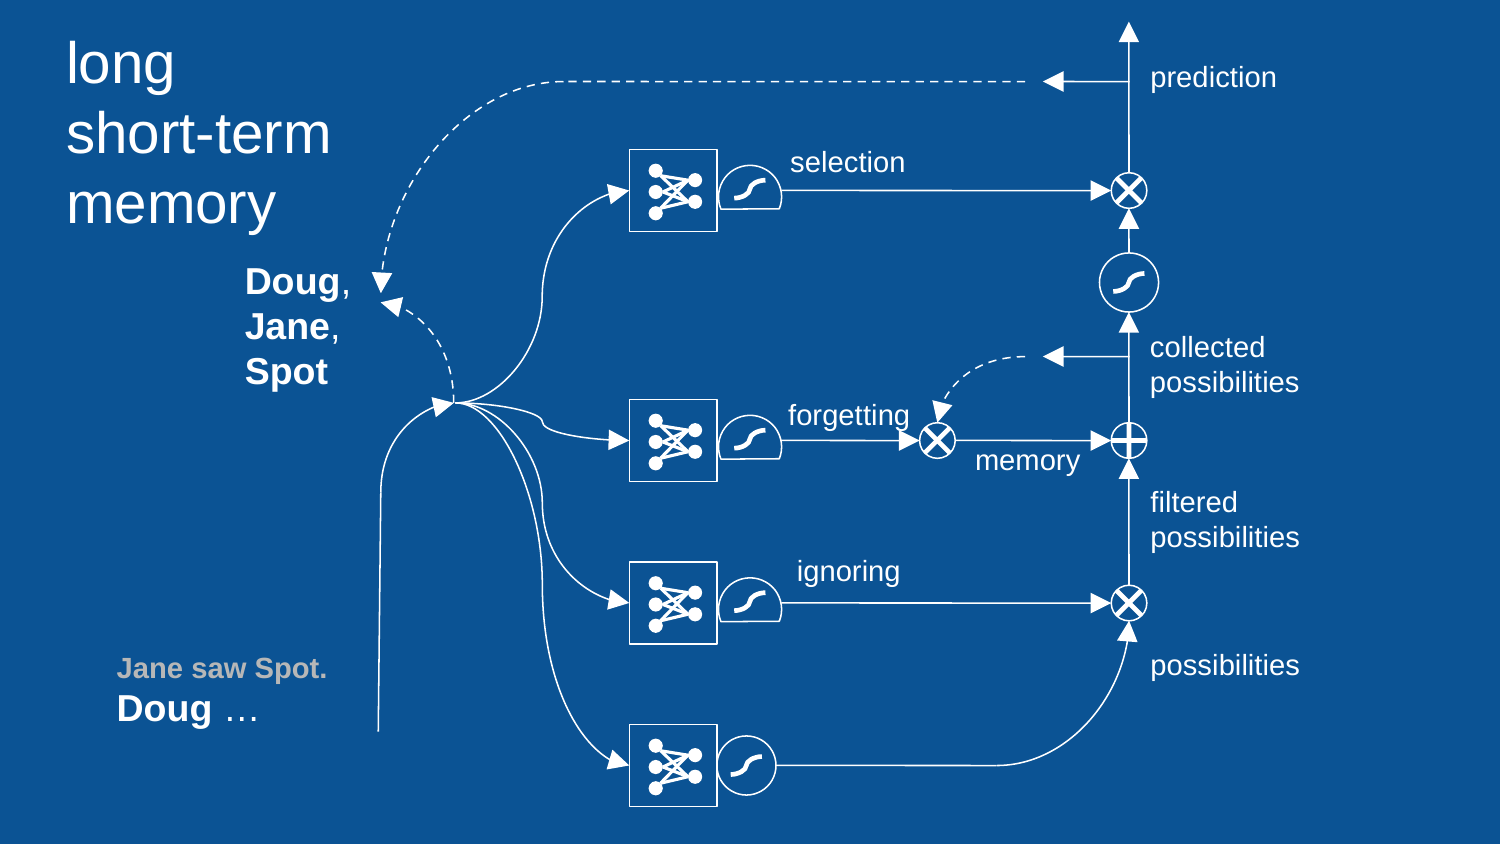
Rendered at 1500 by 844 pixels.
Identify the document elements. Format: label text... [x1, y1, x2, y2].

text_box [648, 781, 663, 796]
text_box [688, 444, 703, 459]
text_box [688, 585, 703, 600]
text_box [688, 194, 703, 209]
text_box [648, 434, 663, 450]
text_box [648, 576, 663, 591]
text_box [648, 413, 663, 428]
text_box memory [959, 426, 1099, 493]
text_box prediction [1135, 43, 1305, 110]
text_box [688, 423, 703, 438]
text_box selection [775, 128, 925, 195]
text_box [648, 597, 663, 612]
text_box filtered possibilities [1135, 468, 1316, 535]
text_box collected possibilities [1134, 313, 1316, 380]
text_box [648, 163, 663, 178]
text_box forgetting [773, 380, 930, 447]
text_box [648, 456, 663, 471]
text_box ignoring [781, 536, 921, 603]
text_box [688, 769, 703, 784]
text_box [688, 173, 703, 188]
text_box Jane saw Spot. Doug … [101, 634, 456, 752]
title long short-term memory [51, 10, 396, 427]
text_box [688, 748, 703, 763]
text_box [688, 607, 703, 622]
text_box [648, 206, 663, 221]
text_box [648, 738, 663, 753]
text_box Doug, Jane, Spot [229, 242, 584, 360]
text_box [648, 184, 663, 200]
text_box [648, 759, 663, 775]
text_box [648, 618, 663, 633]
text_box possibilities [1135, 630, 1316, 697]
